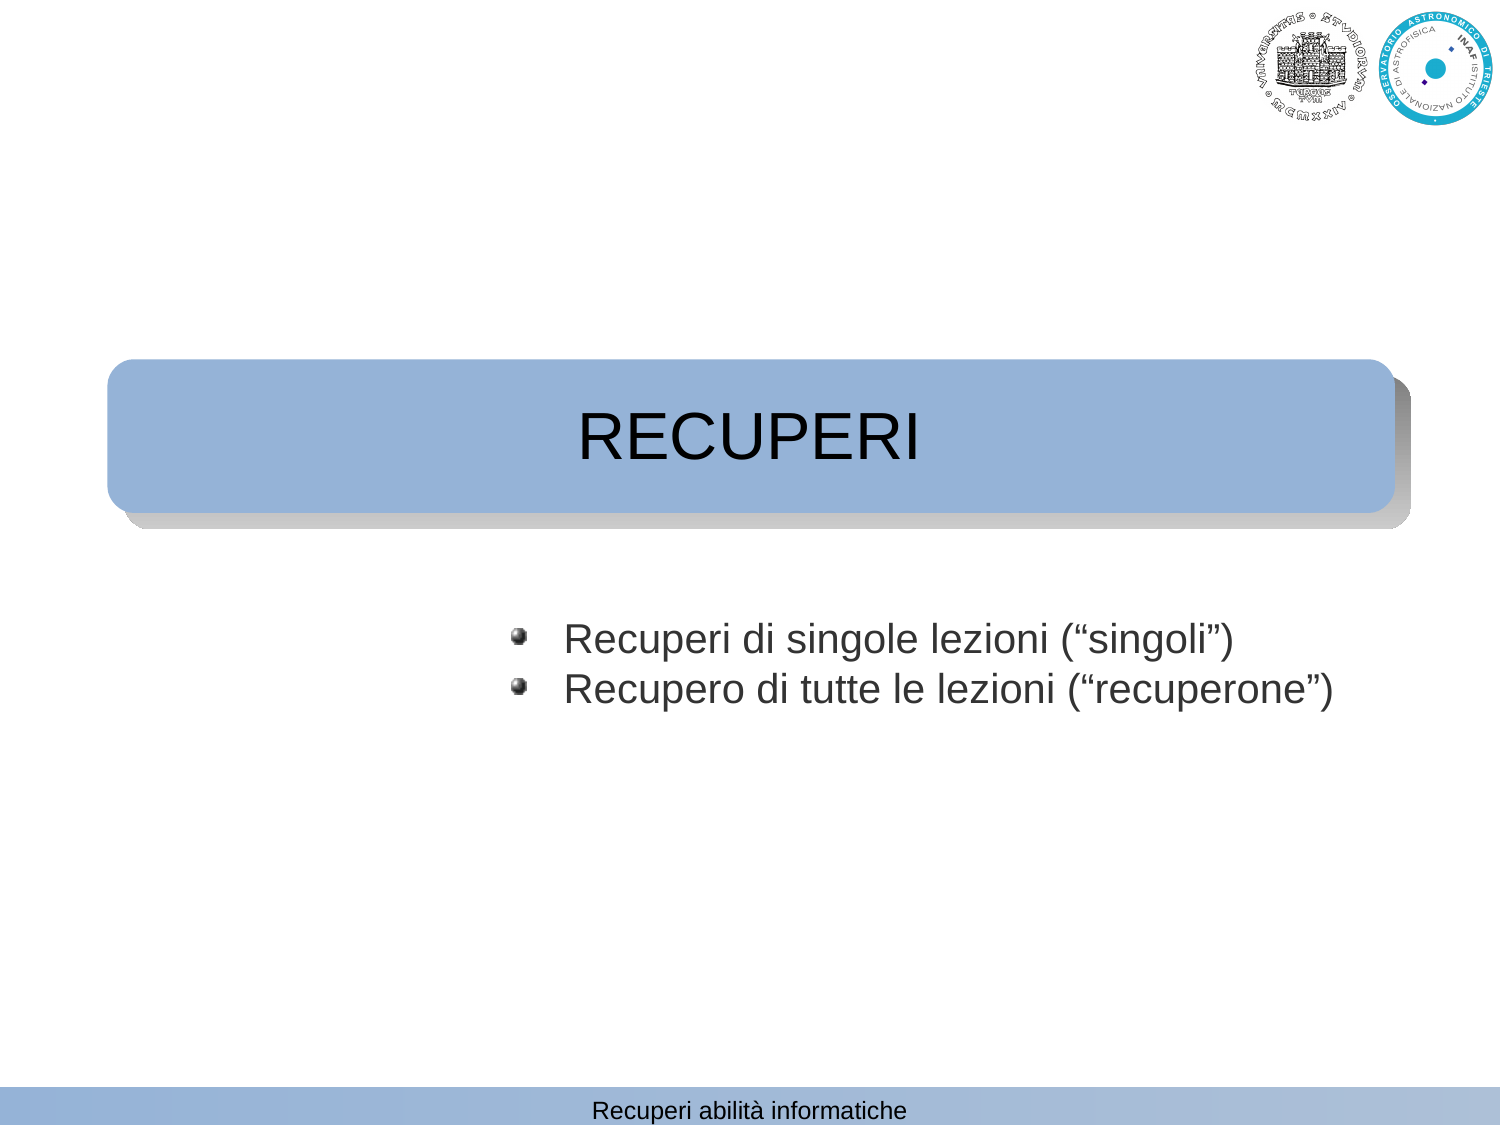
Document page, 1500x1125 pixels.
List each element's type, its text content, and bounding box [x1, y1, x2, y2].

text_box RECUPERI [112, 373, 1388, 492]
list Recuperi di singole lezioni (“singoli”) Recupero di tutte le lezioni (“recuperone”) [478, 603, 1405, 978]
picture [1252, 0, 1500, 149]
